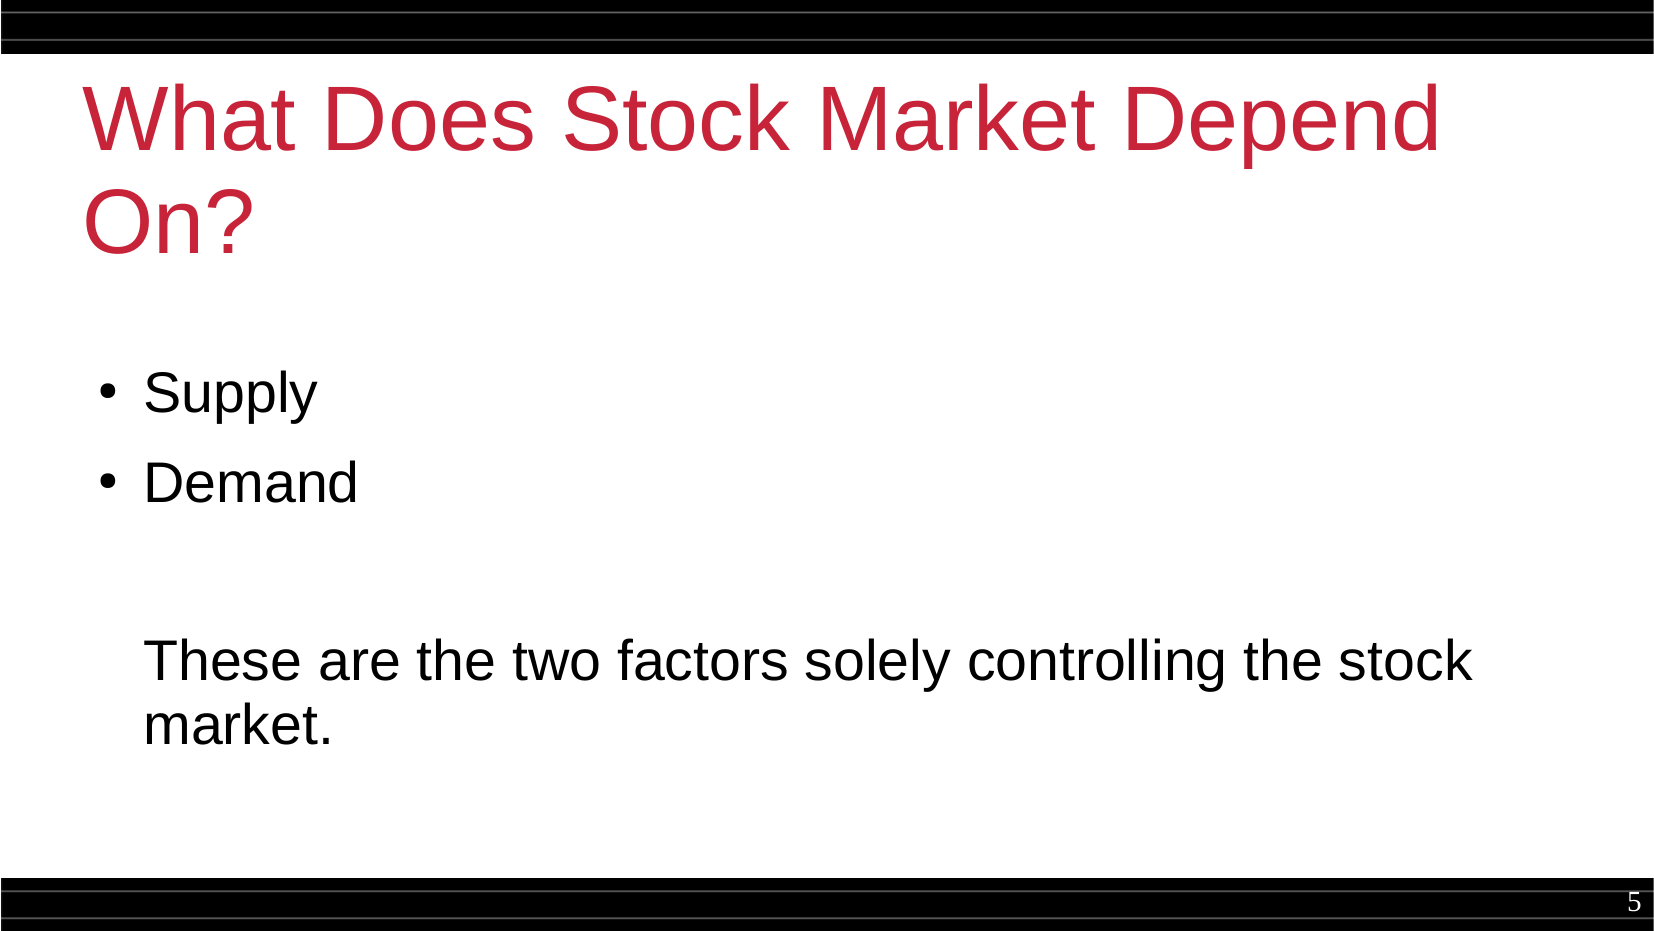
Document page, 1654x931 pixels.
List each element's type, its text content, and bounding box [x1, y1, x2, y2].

list Supply Demand These are the two factors solely controlling the stock market. [82, 271, 1571, 758]
picture [1, 878, 1654, 931]
title What Does Stock Market Depend On? [82, 67, 1571, 271]
picture [1, 0, 1654, 54]
